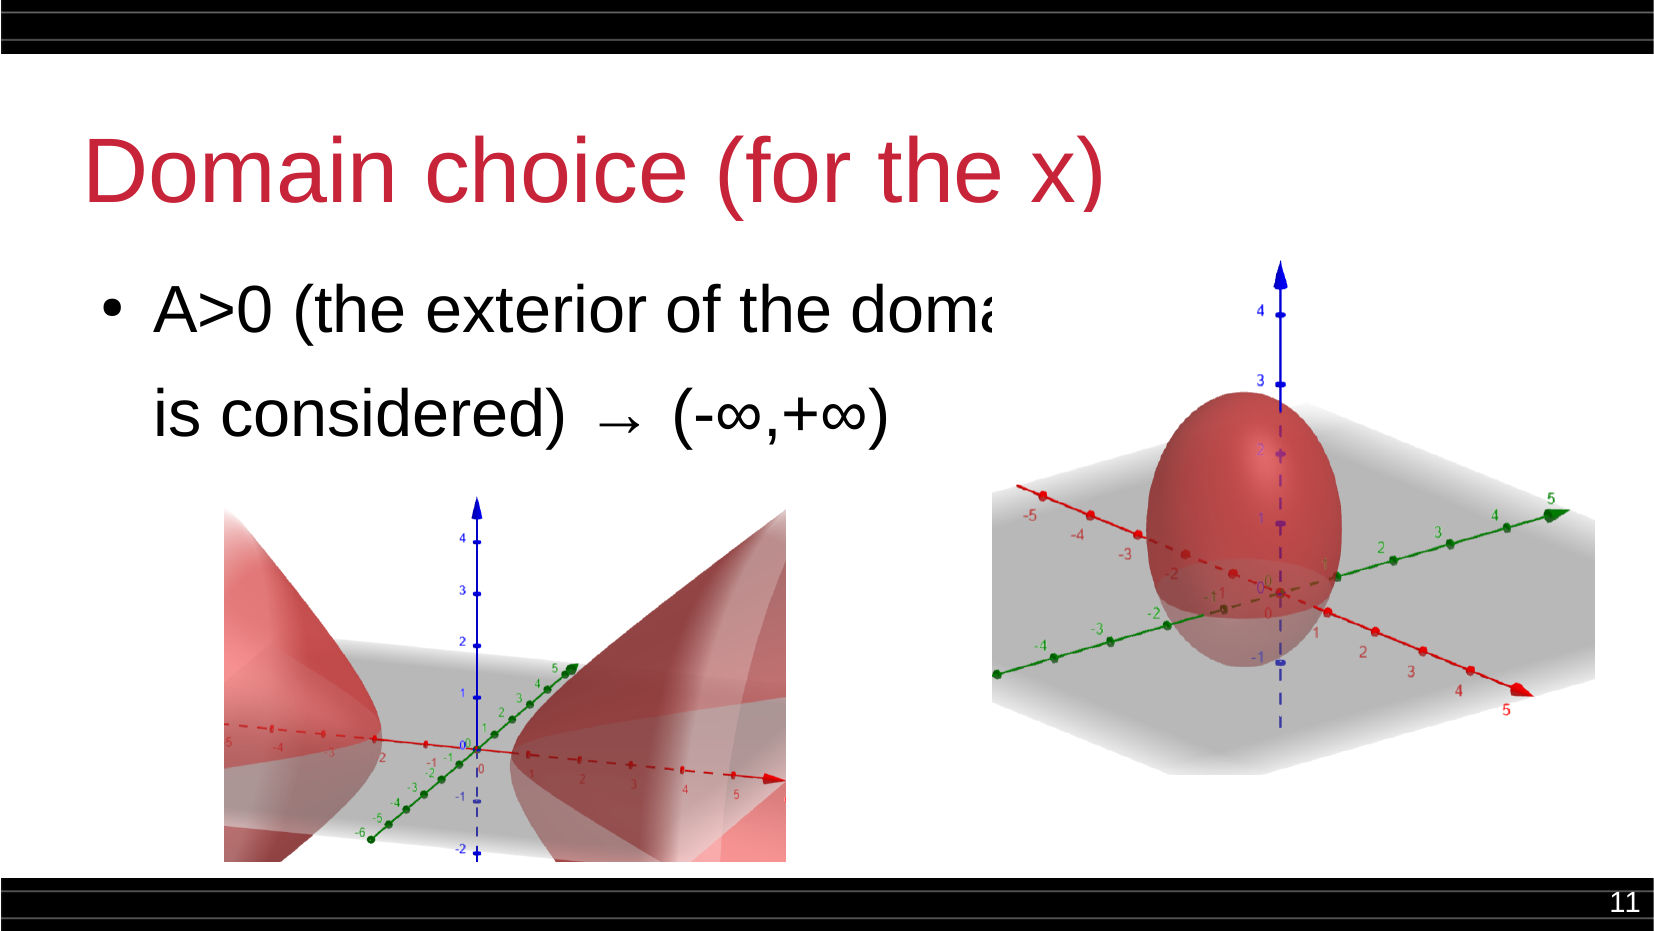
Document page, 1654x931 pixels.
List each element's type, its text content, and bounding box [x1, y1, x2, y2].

picture [1, 878, 1654, 931]
list A>0 (the exterior of the domain is considered) → (-∞,+∞) [82, 271, 1571, 851]
picture [1, 0, 1654, 54]
title Domain choice (for the x) [82, 92, 1571, 249]
picture [224, 484, 786, 862]
picture [992, 212, 1595, 775]
